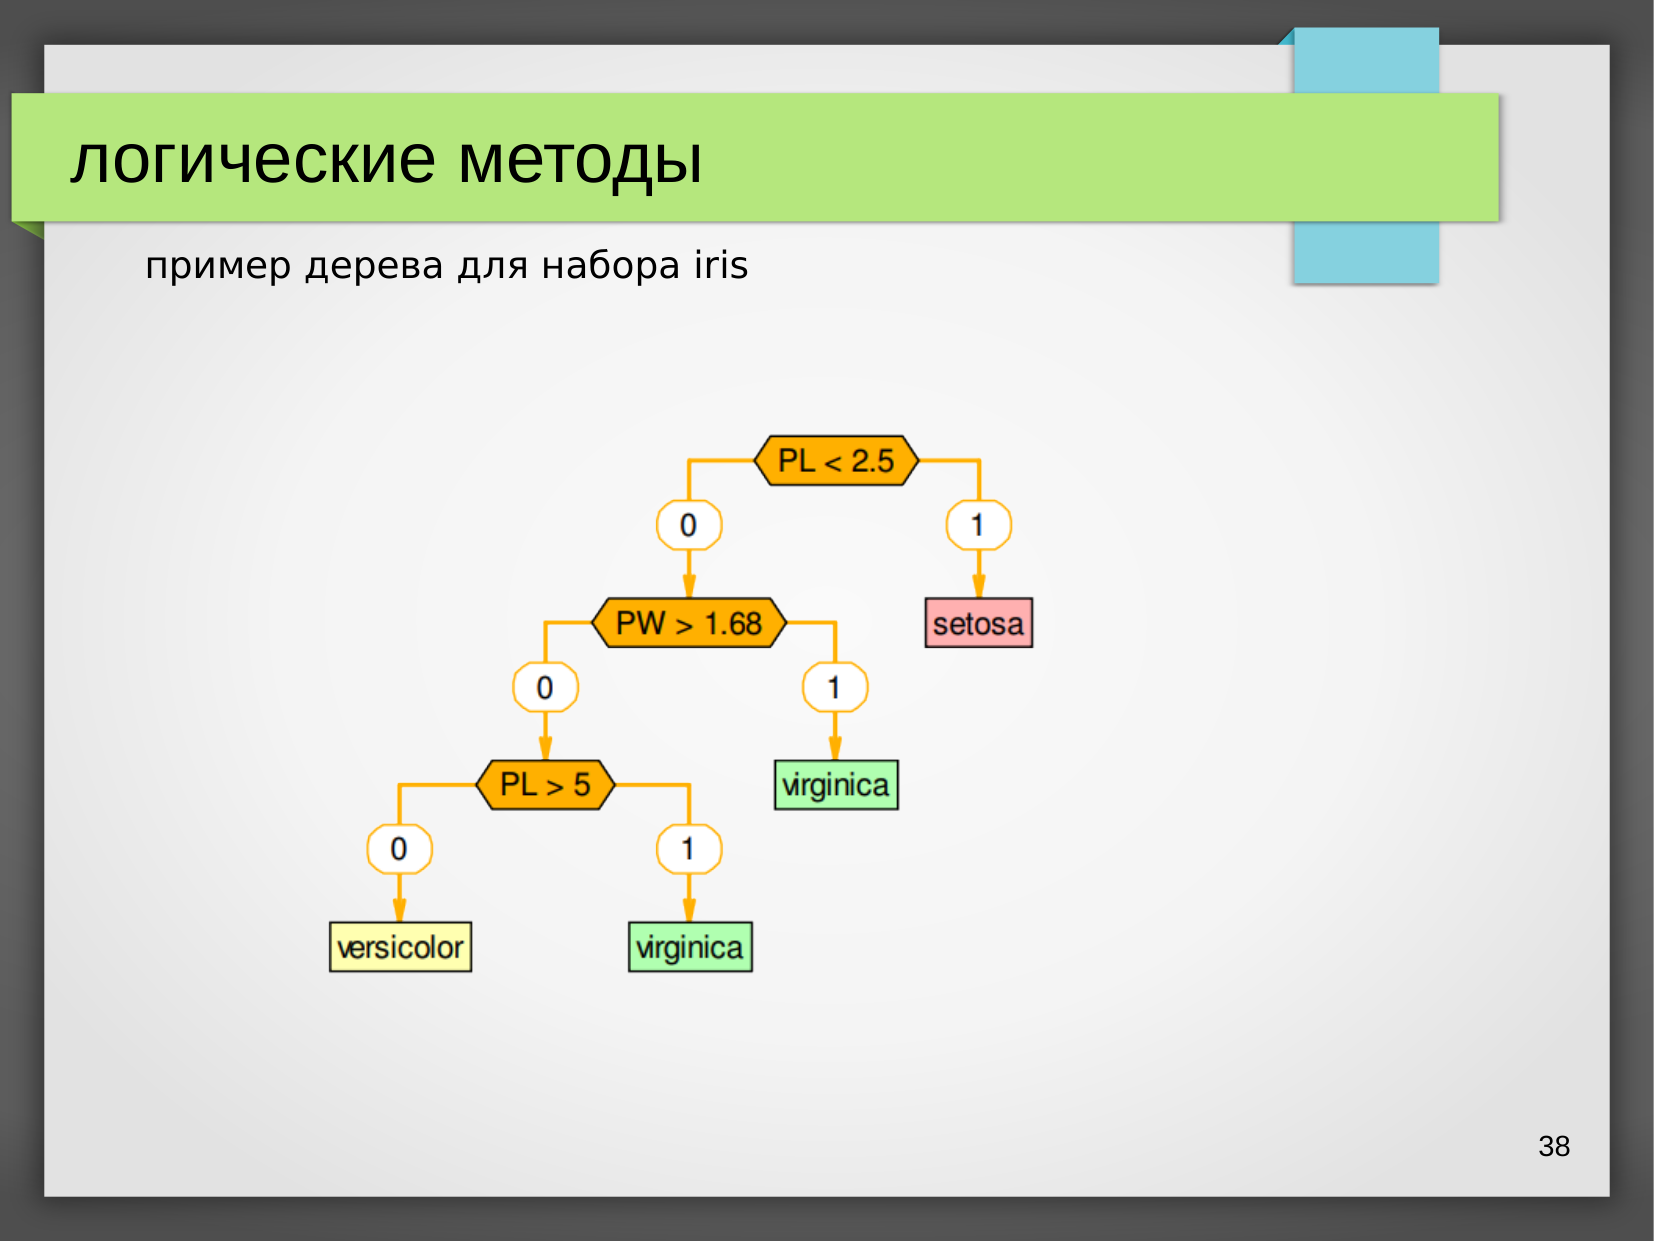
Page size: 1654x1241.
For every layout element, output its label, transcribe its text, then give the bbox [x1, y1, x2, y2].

text_box пример дерева для набора iris [129, 236, 780, 308]
picture [0, 0, 1654, 1241]
title логические методы [70, 118, 1205, 199]
